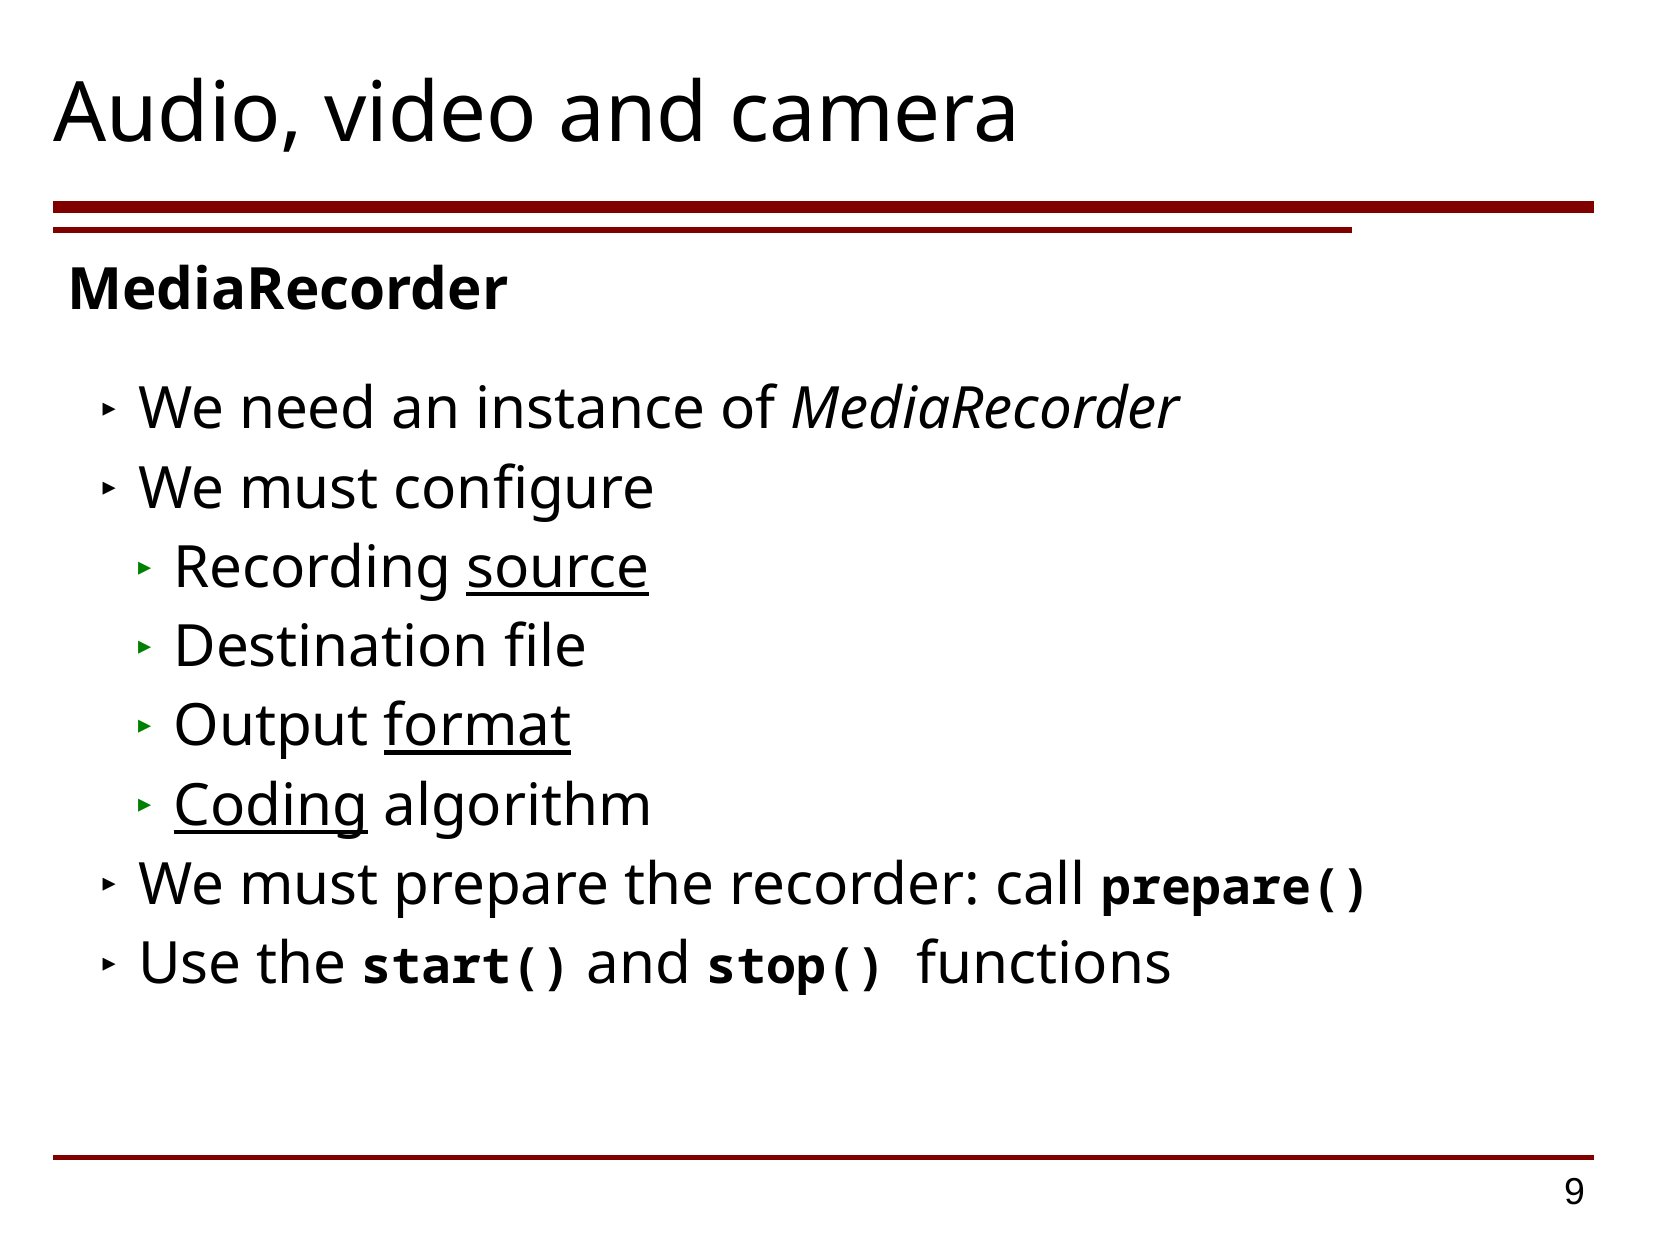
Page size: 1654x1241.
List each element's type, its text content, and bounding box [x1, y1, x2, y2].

text_box <número> [35, 1163, 1654, 1221]
text_box MediaRecorder We need an instance of MediaRecorder We must configure Recording source Destination file Output format Coding algorithm We must prepare the recorder: call prepare() Use the start() and stop() functions [52, 240, 1625, 1152]
subtitle Audio, video and camera [53, 48, 1542, 172]
